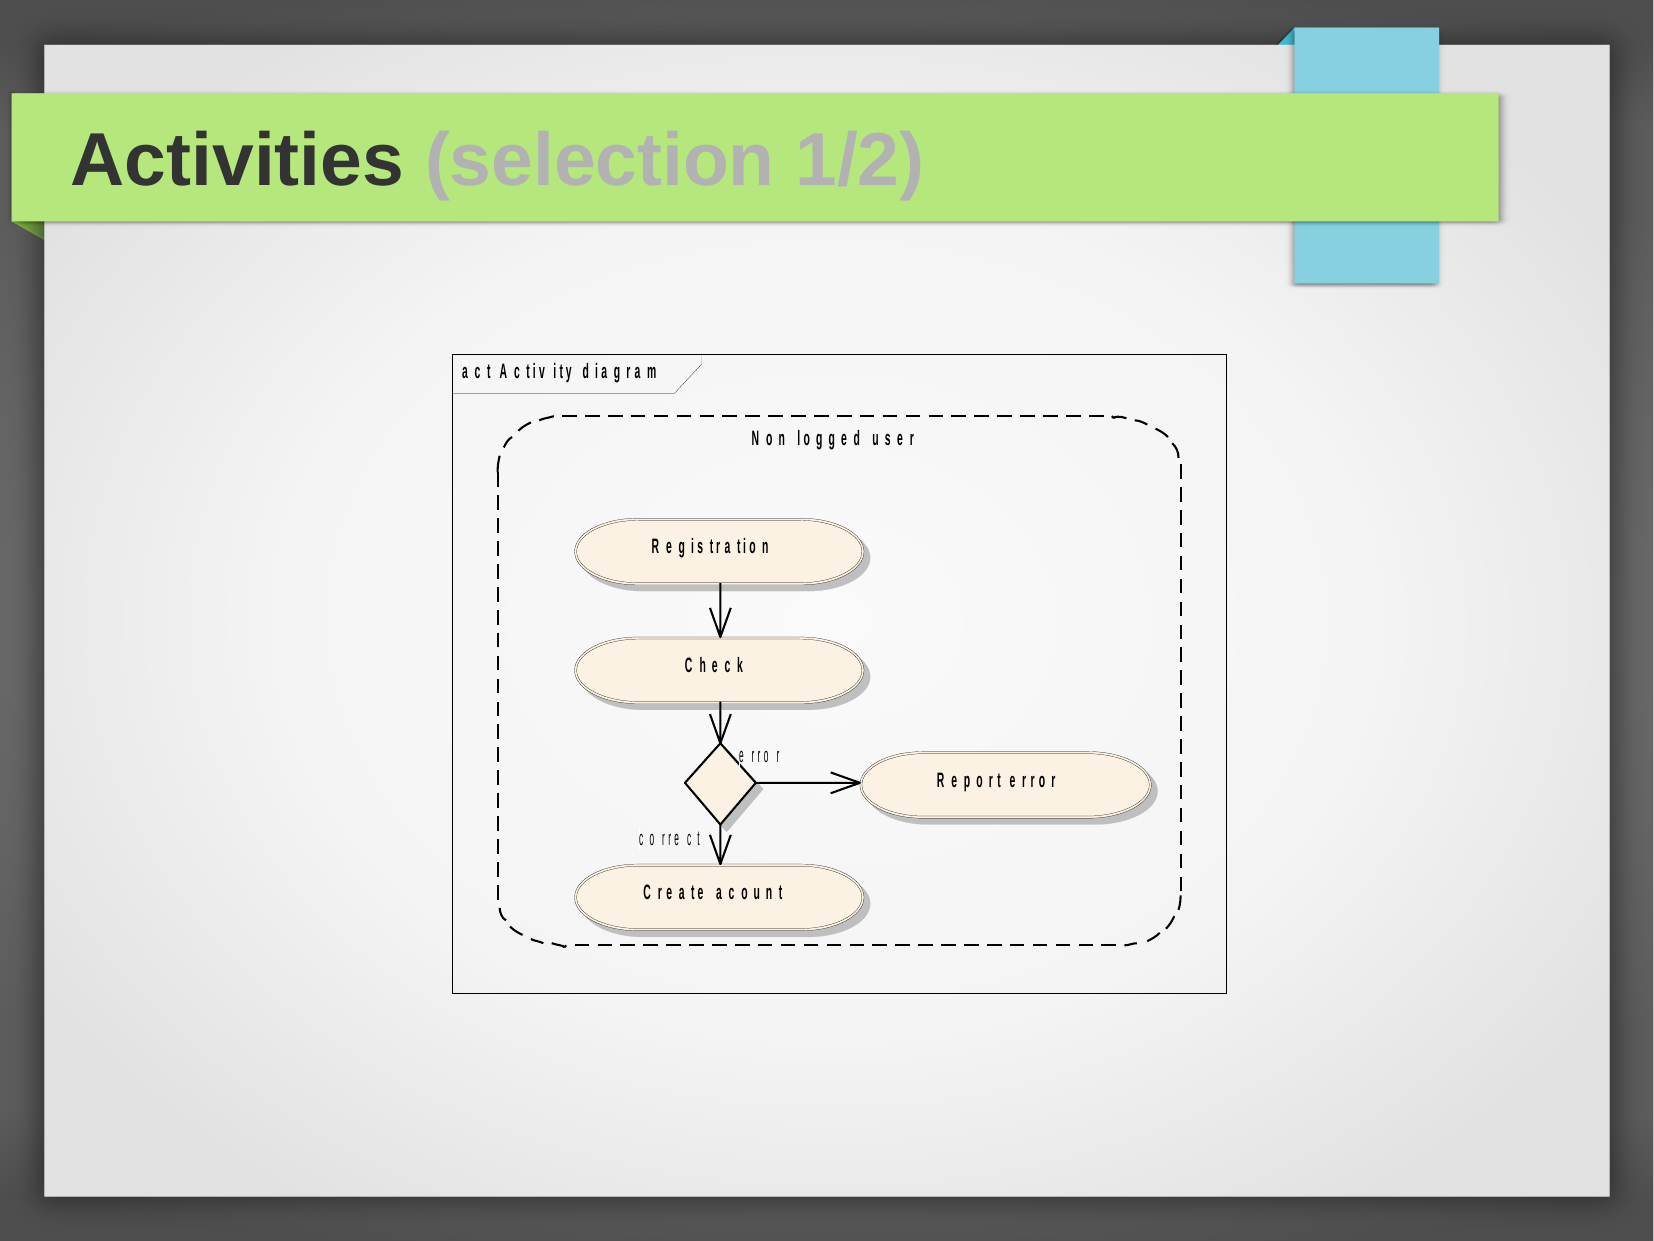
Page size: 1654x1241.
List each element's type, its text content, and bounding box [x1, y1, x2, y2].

title Activities (selection 1/2) [70, 106, 1453, 213]
picture [0, 0, 1654, 1241]
